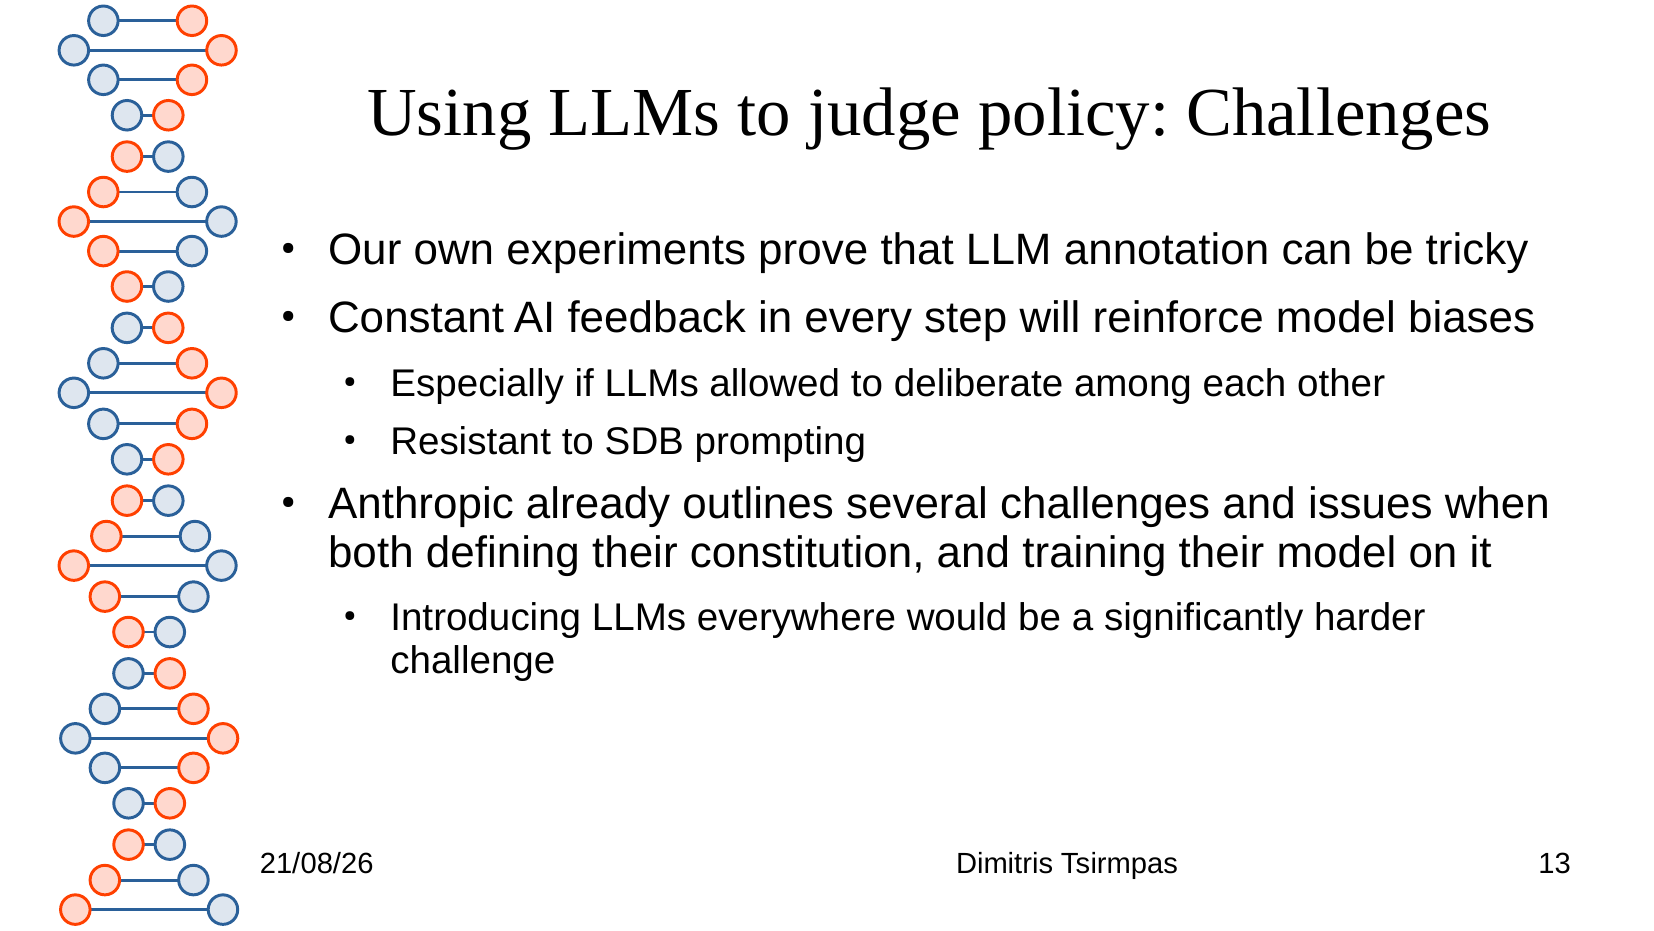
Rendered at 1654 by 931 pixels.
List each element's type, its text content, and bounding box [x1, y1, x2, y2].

title Using LLMs to judge policy: Challenges [265, 35, 1595, 189]
list Our own experiments prove that LLM annotation can be tricky Constant AI feedback in every step will reinforce model biases Especially if LLMs allowed to deliberate among each other Resistant to SDB prompting Anthropic already outlines several challenges and issues when both defining their constitution, and training their model on it Introducing LLMs everywhere would be a significantly harder challenge [265, 224, 1595, 764]
